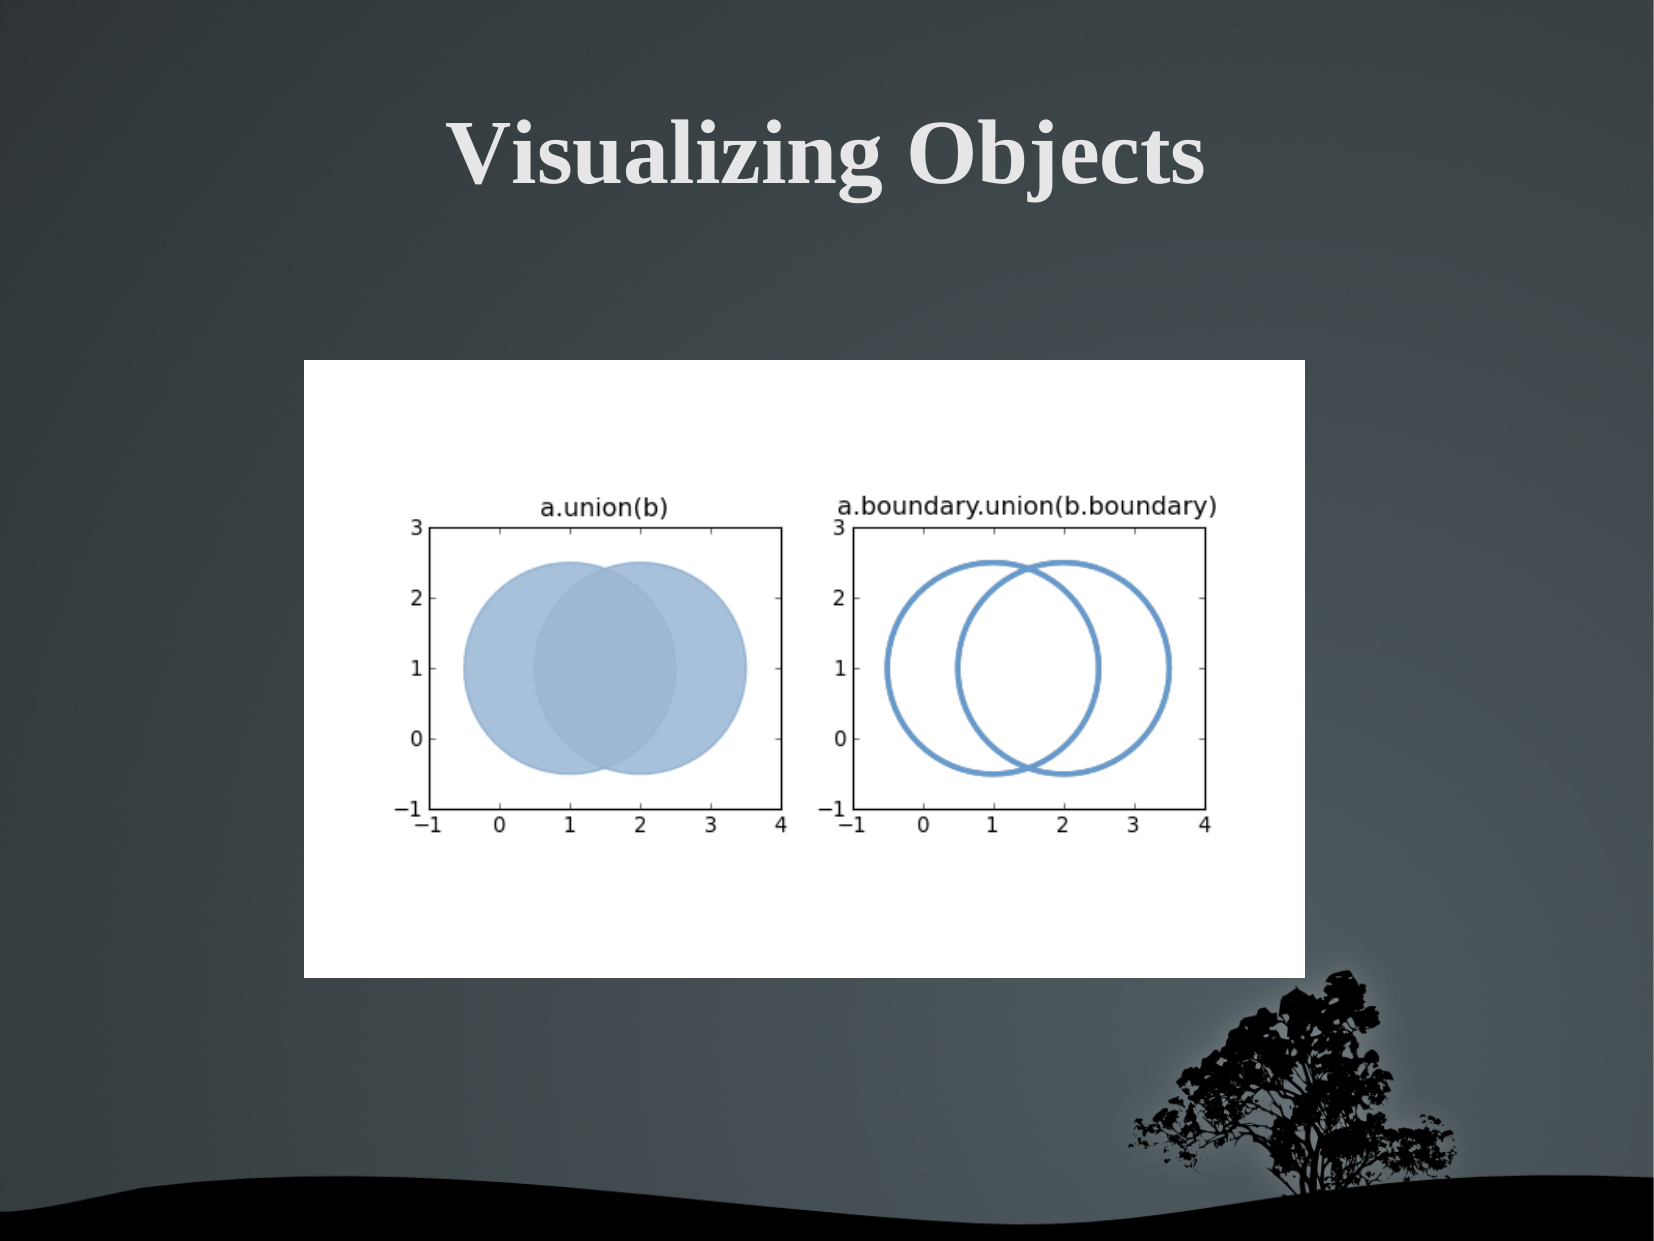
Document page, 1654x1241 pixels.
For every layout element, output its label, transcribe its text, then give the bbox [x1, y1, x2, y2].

title Visualizing Objects [82, 56, 1571, 250]
picture [0, 0, 1654, 1241]
